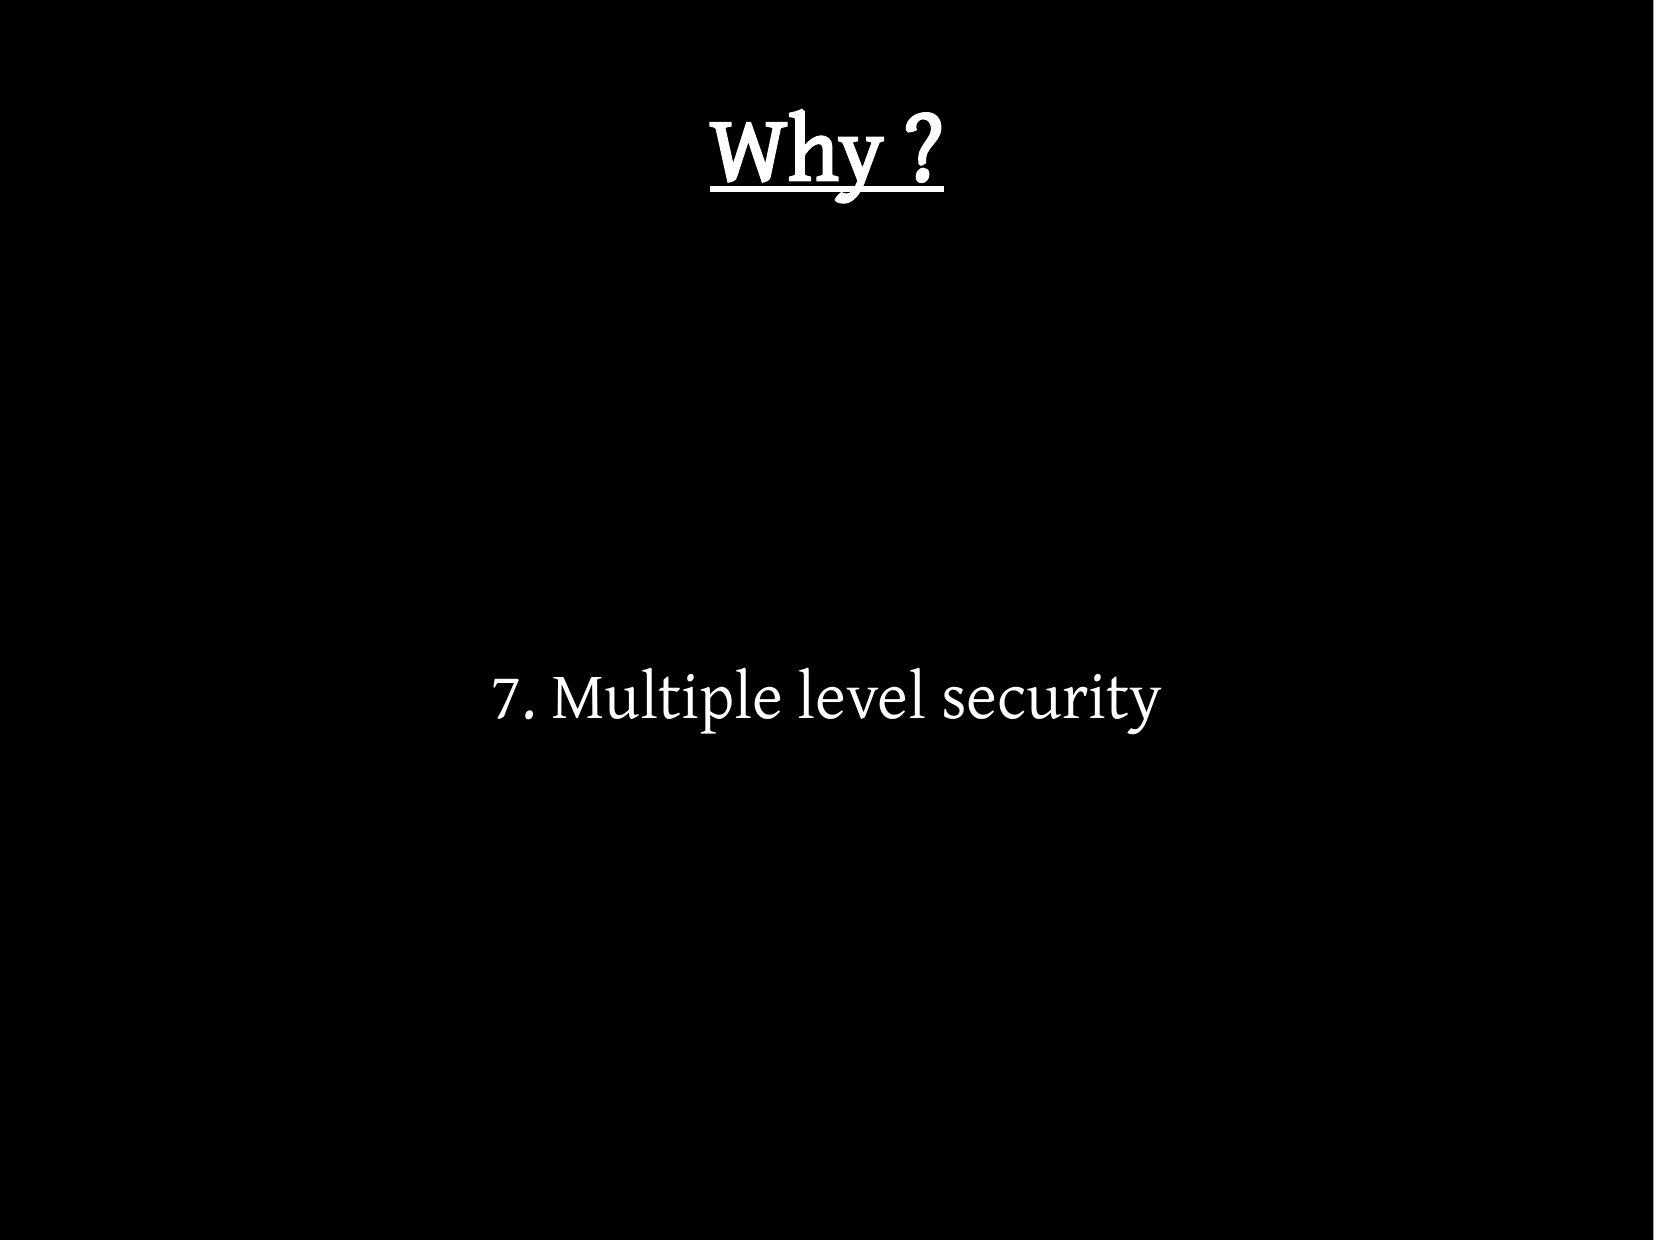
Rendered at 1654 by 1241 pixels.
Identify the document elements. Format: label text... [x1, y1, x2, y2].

title Why ? [82, 49, 1571, 257]
subtitle 7. Multiple level security [82, 290, 1571, 1109]
